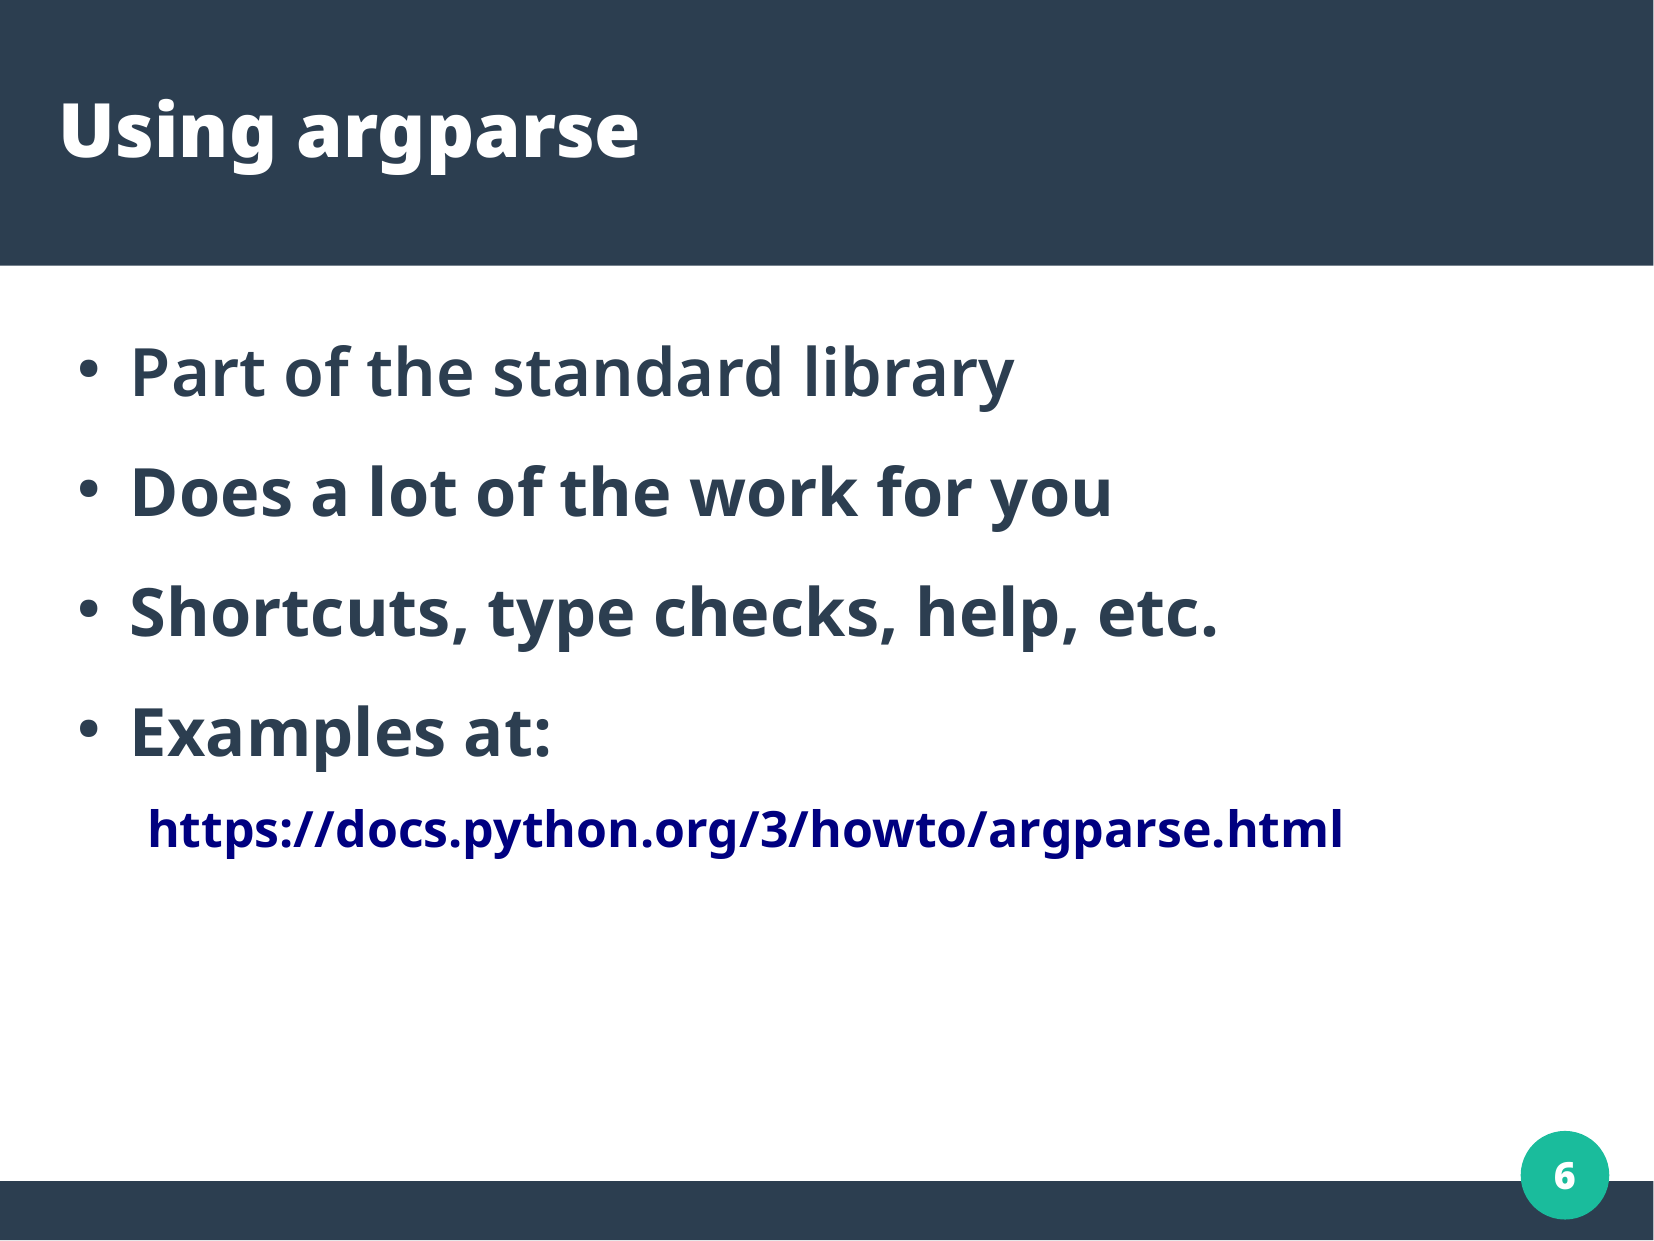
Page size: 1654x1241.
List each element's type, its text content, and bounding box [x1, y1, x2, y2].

title Using argparse [59, 49, 1595, 207]
list Part of the standard library Does a lot of the work for you Shortcuts, type checks, help, etc. Examples at: https://docs.python.org/3/howto/argparse.html [59, 324, 1595, 1152]
